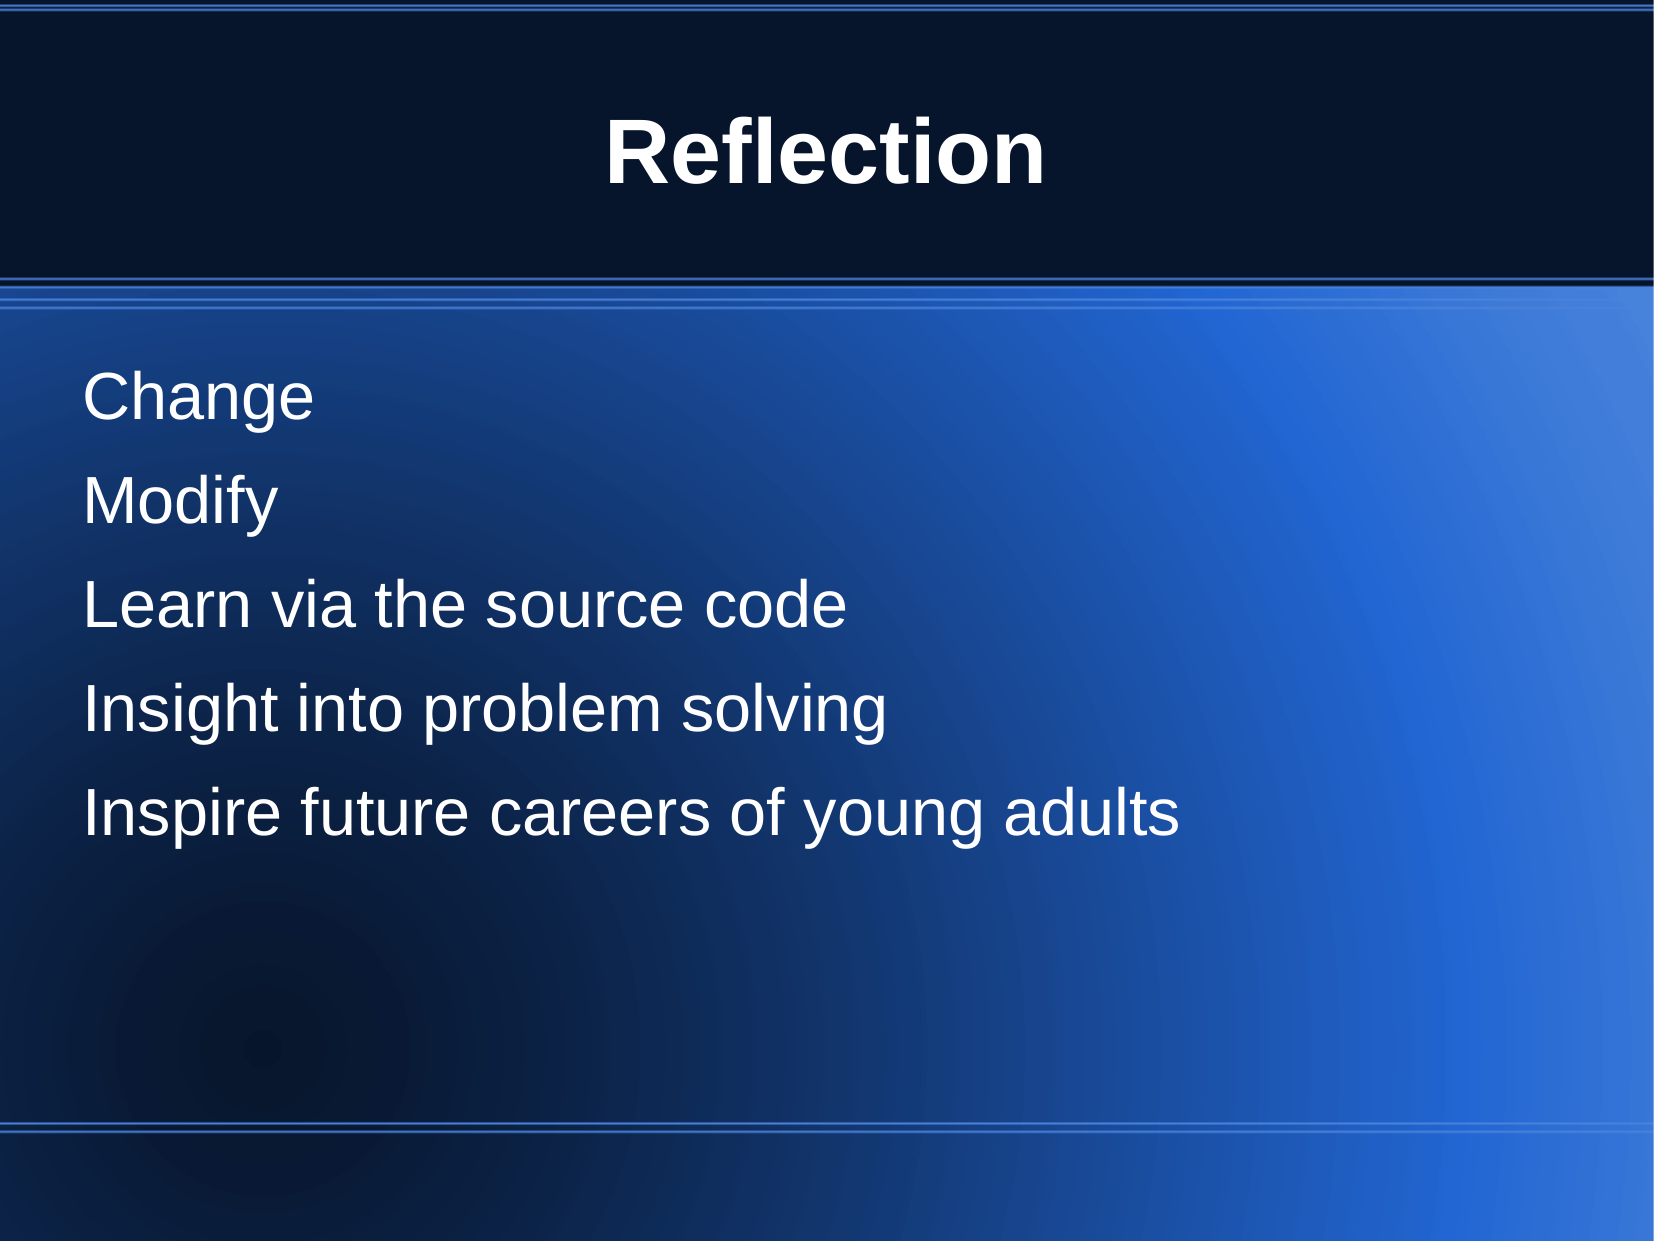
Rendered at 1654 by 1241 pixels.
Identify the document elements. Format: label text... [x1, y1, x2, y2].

list Change Modify Learn via the source code Insight into problem solving Inspire future careers of young adults [82, 355, 1571, 1174]
picture [0, 0, 1654, 1241]
title Reflection [82, 49, 1571, 257]
